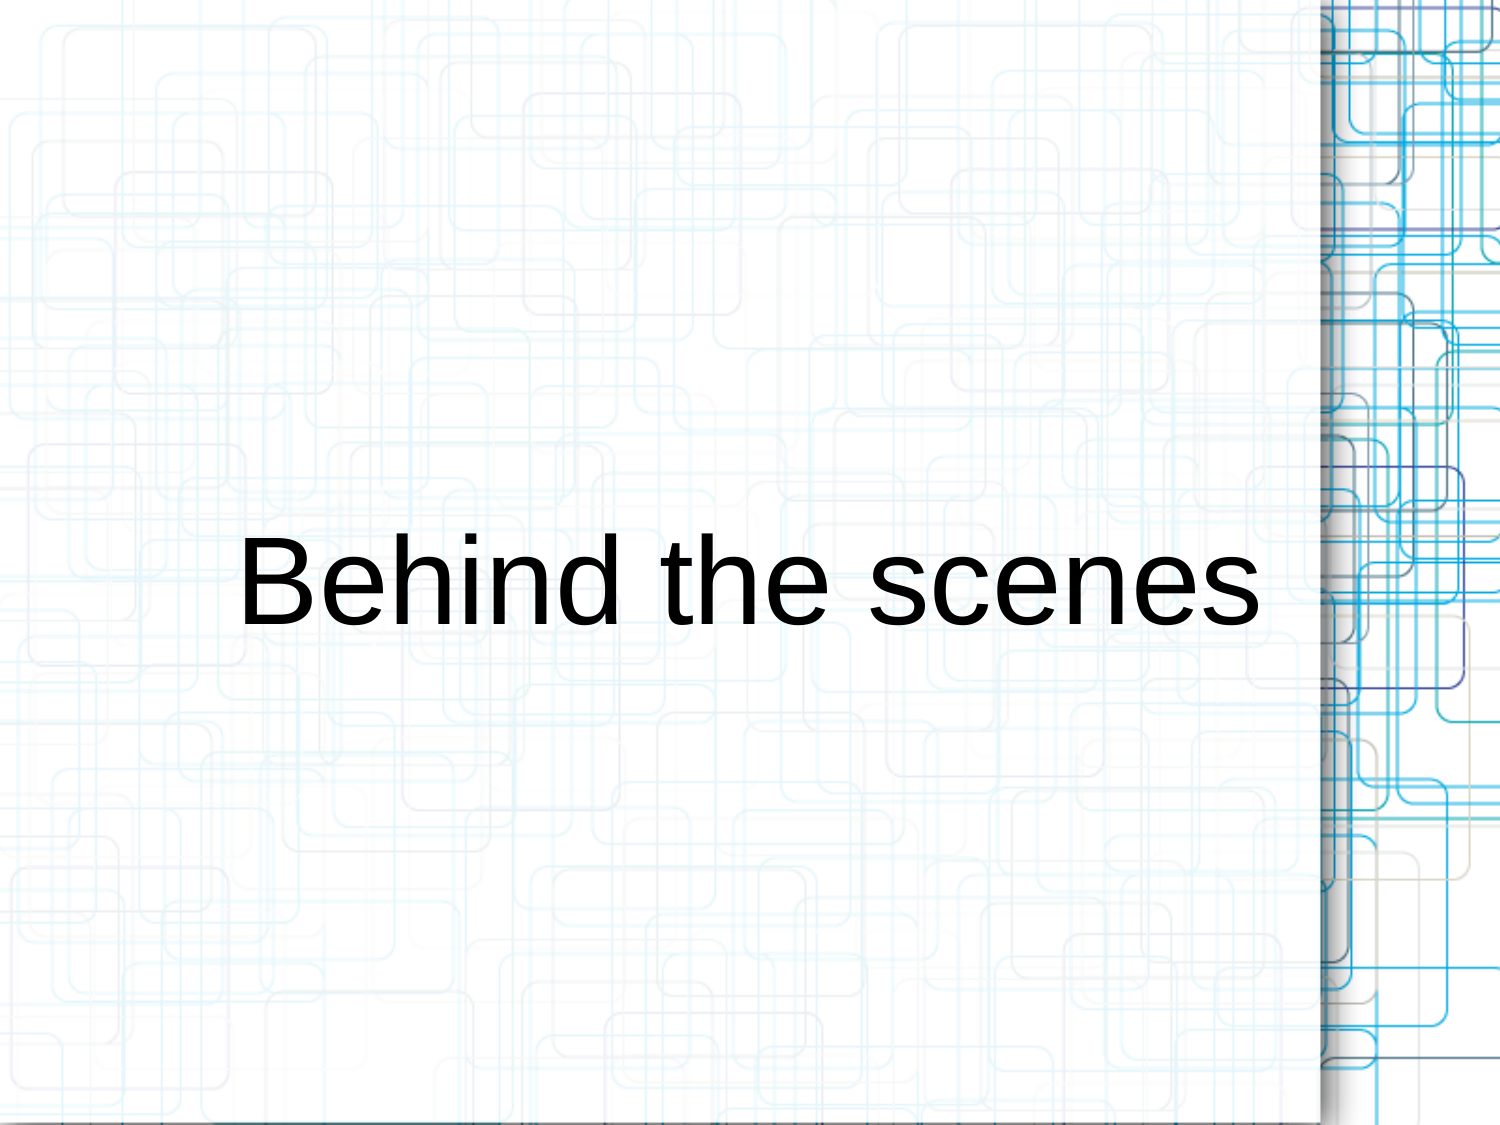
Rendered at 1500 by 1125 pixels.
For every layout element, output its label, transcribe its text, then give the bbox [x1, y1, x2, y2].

picture [0, 0, 1500, 1125]
list Behind the scenes [75, 166, 1425, 982]
